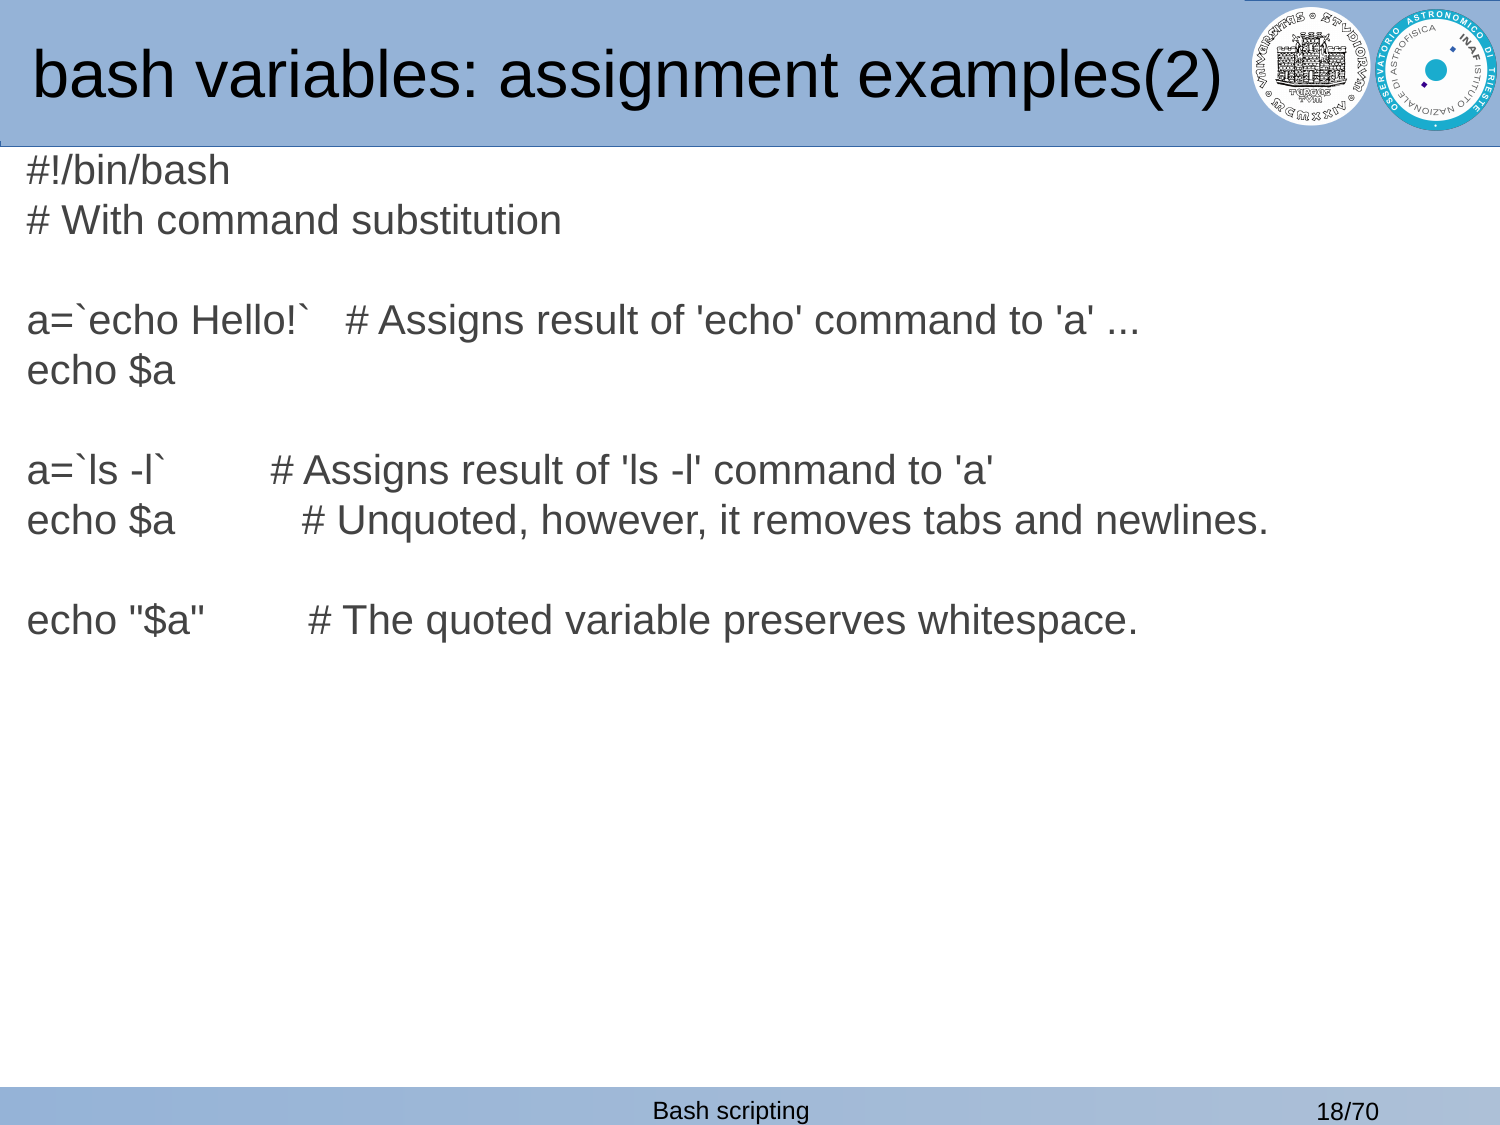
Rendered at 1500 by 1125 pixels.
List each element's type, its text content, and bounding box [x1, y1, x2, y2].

title Traditional service delivery [1245, 0, 1500, 135]
text_box bash variables: assignment examples(2) [0, 0, 1245, 141]
list #!/bin/bash # With command substitution a=`echo Hello!` # Assigns result of 'echo' command to 'a' ... echo $a a=`ls -l` # Assigns result of 'ls -l' command to 'a' echo $a # Unquoted, however, it removes tabs and newlines. echo "$a" # The quoted variable preserves whitespace. [11, 135, 1500, 1081]
